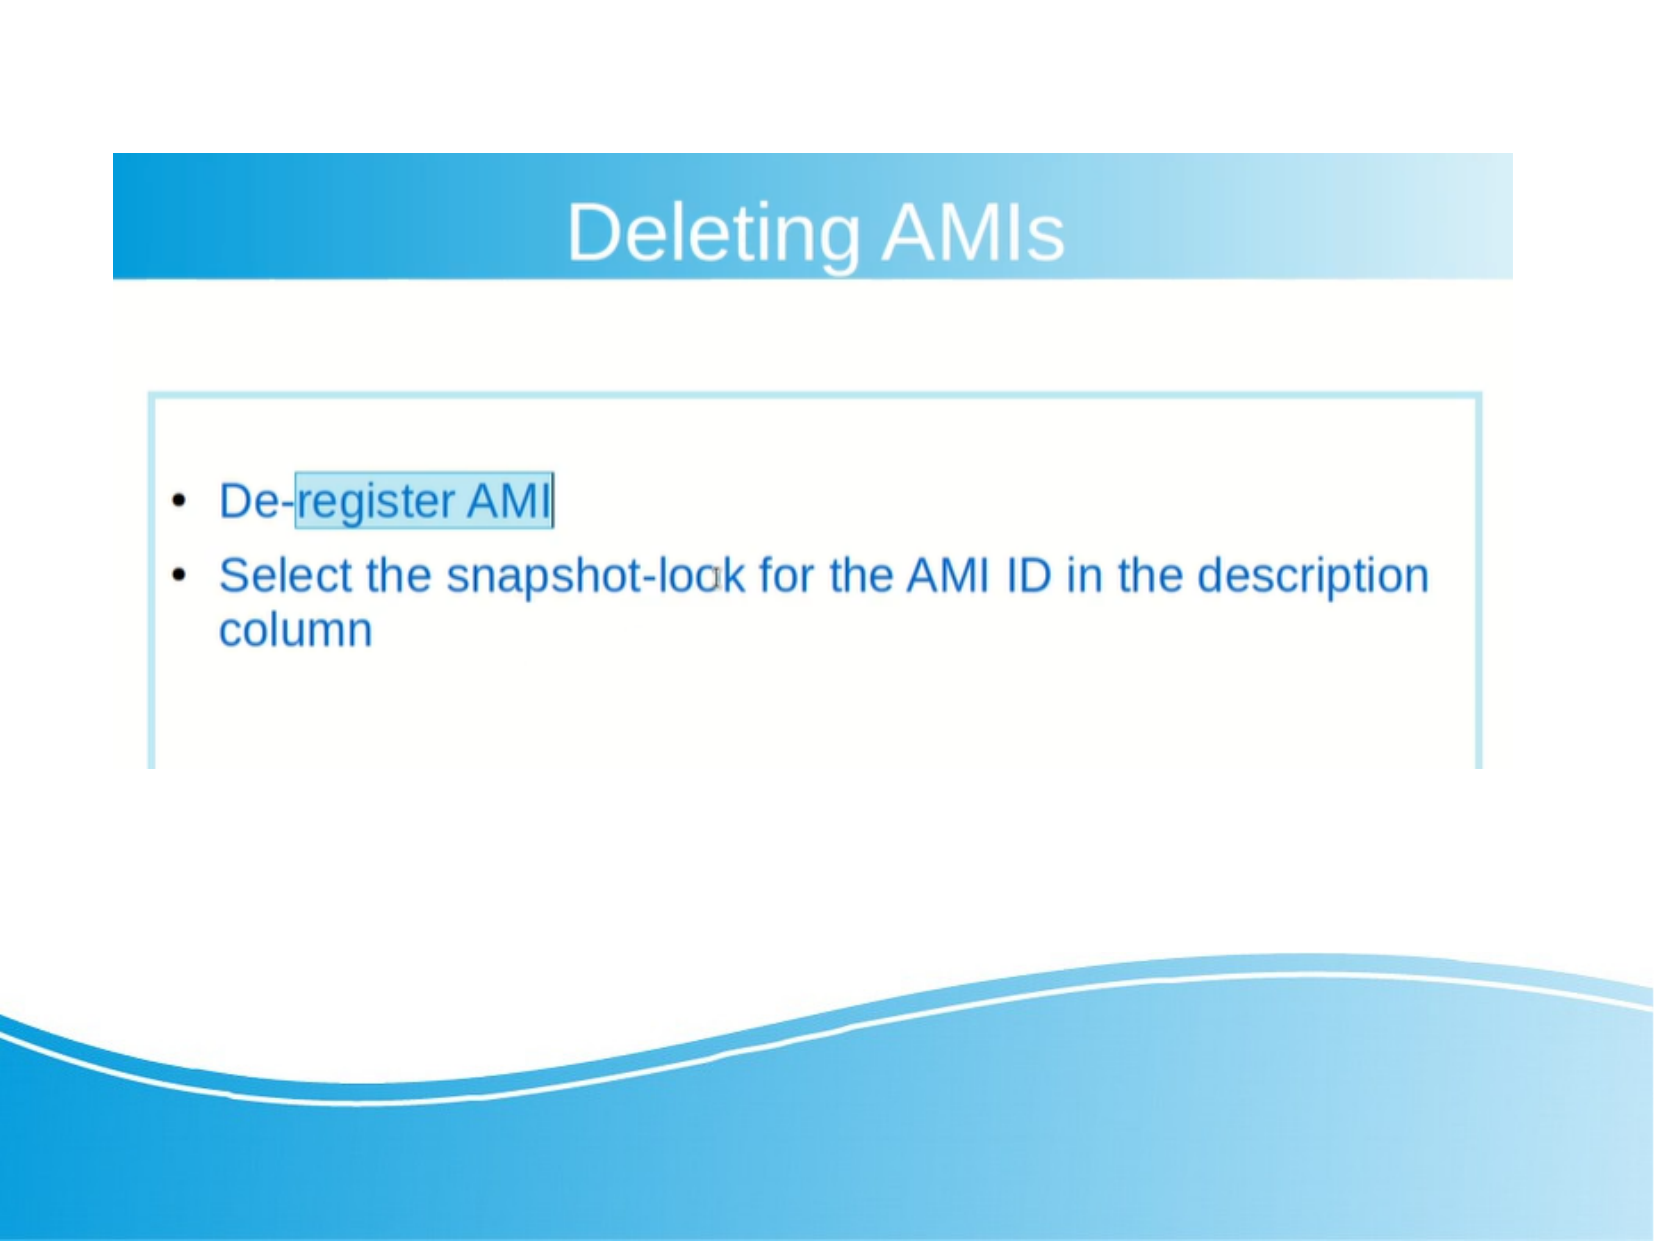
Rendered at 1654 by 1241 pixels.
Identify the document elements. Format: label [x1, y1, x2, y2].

picture [113, 153, 1513, 769]
